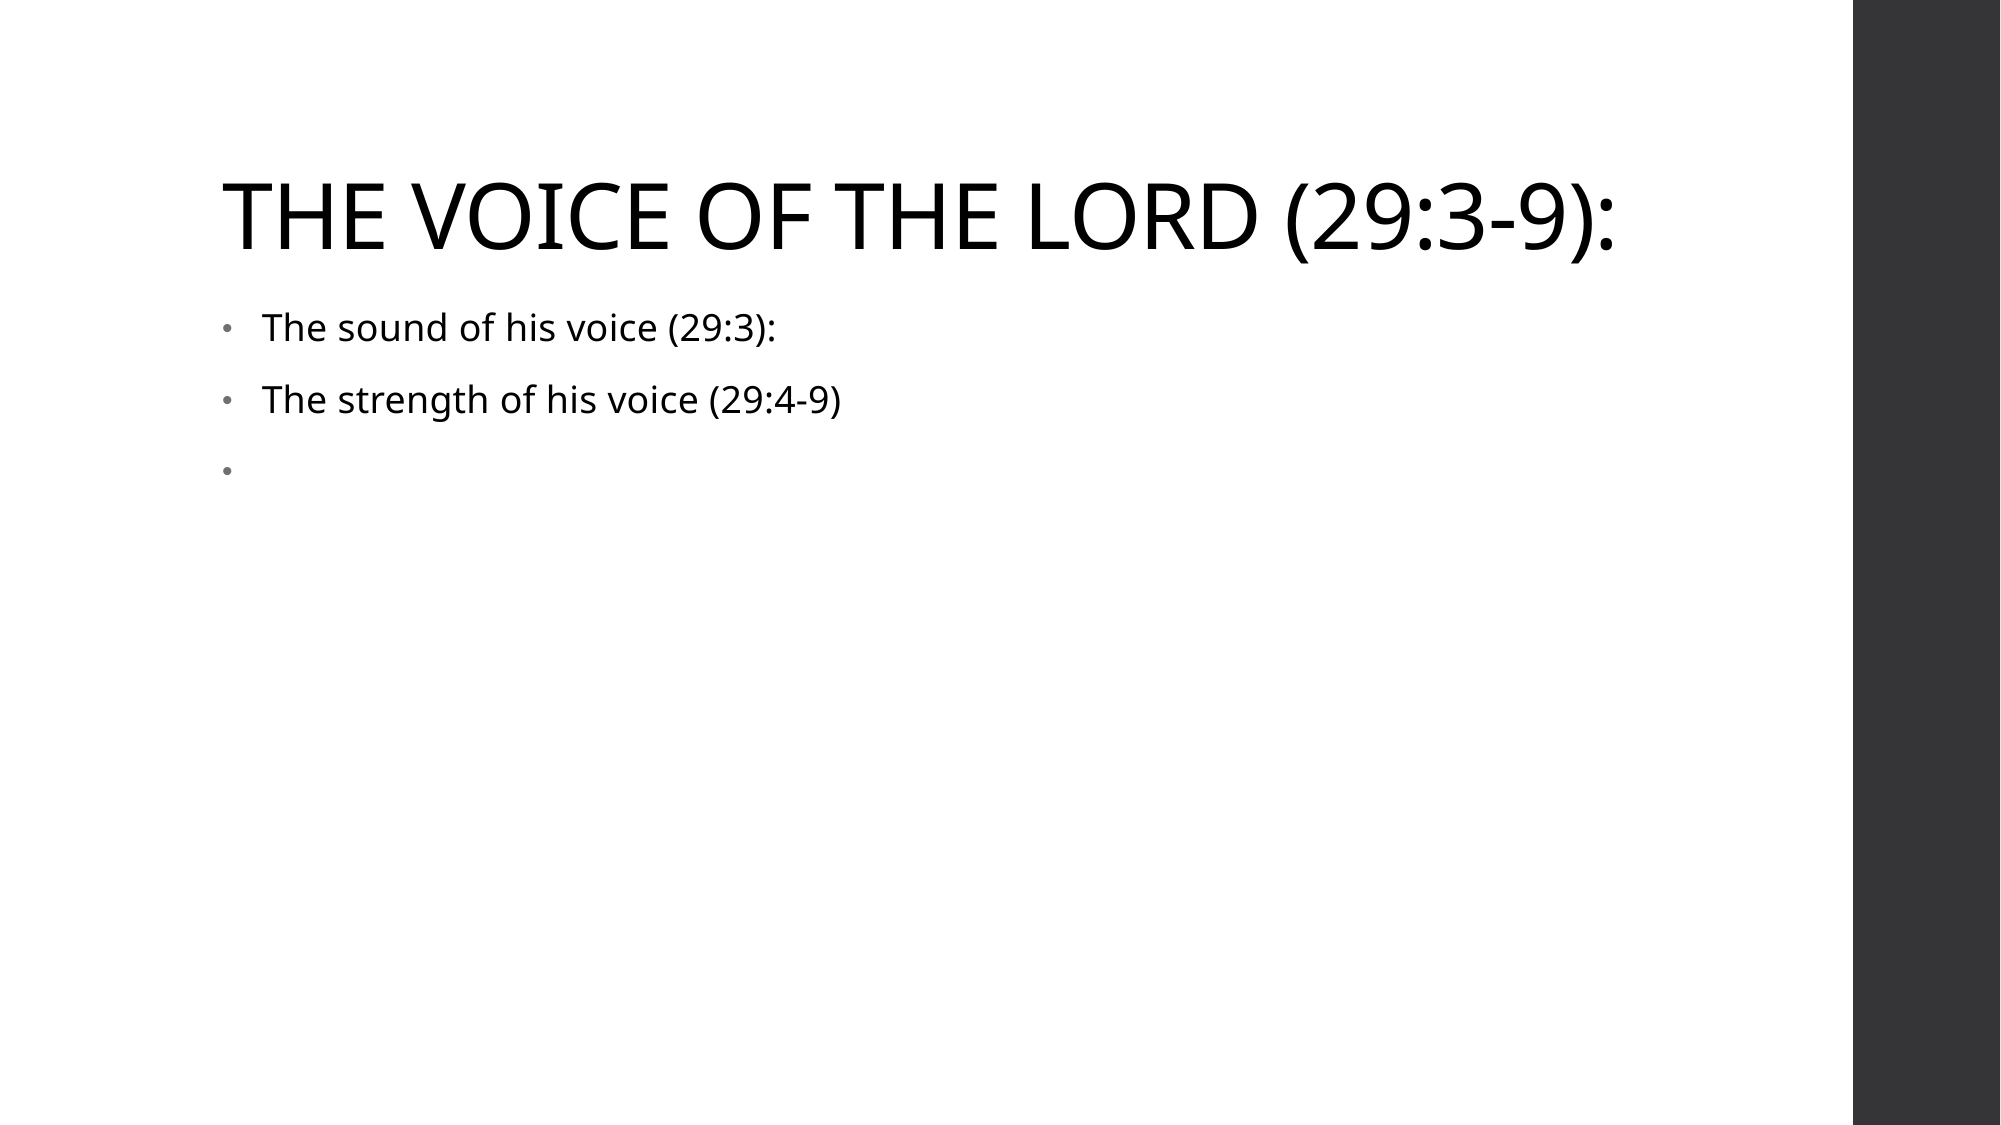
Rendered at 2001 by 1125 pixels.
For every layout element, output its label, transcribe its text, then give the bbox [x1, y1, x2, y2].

list The sound of his voice (29:3): The strength of his voice (29:4-9) [206, 299, 1617, 1014]
title THE VOICE OF THE LORD (29:3-9): [206, 60, 1797, 278]
